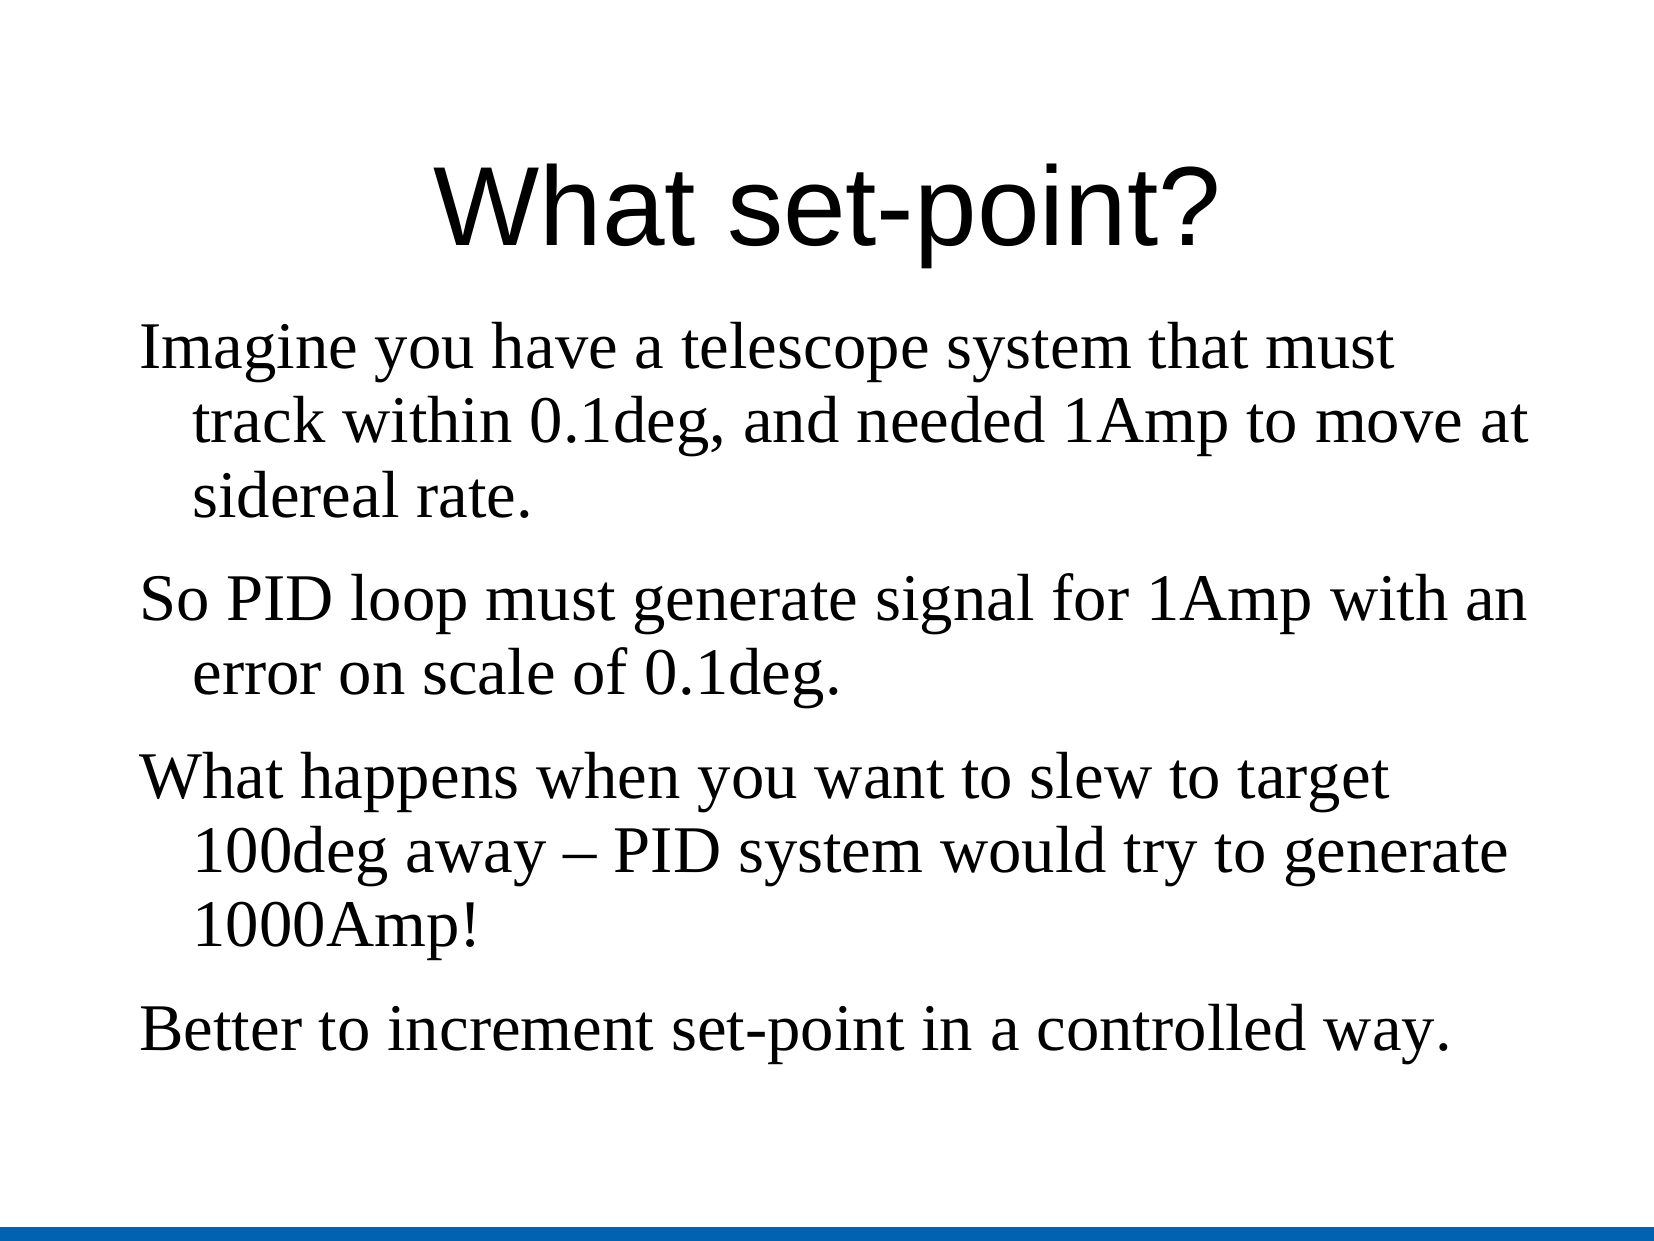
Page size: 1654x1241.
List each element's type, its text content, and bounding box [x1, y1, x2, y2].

title What set-point? [121, 102, 1533, 309]
list Imagine you have a telescope system that must track within 0.1deg, and needed 1Amp to move at sidereal rate. So PID loop must generate signal for 1Amp with an error on scale of 0.1deg. What happens when you want to slew to target 100deg away – PID system would try to generate 1000Amp! Better to increment set-point in a controlled way. [121, 309, 1533, 1126]
